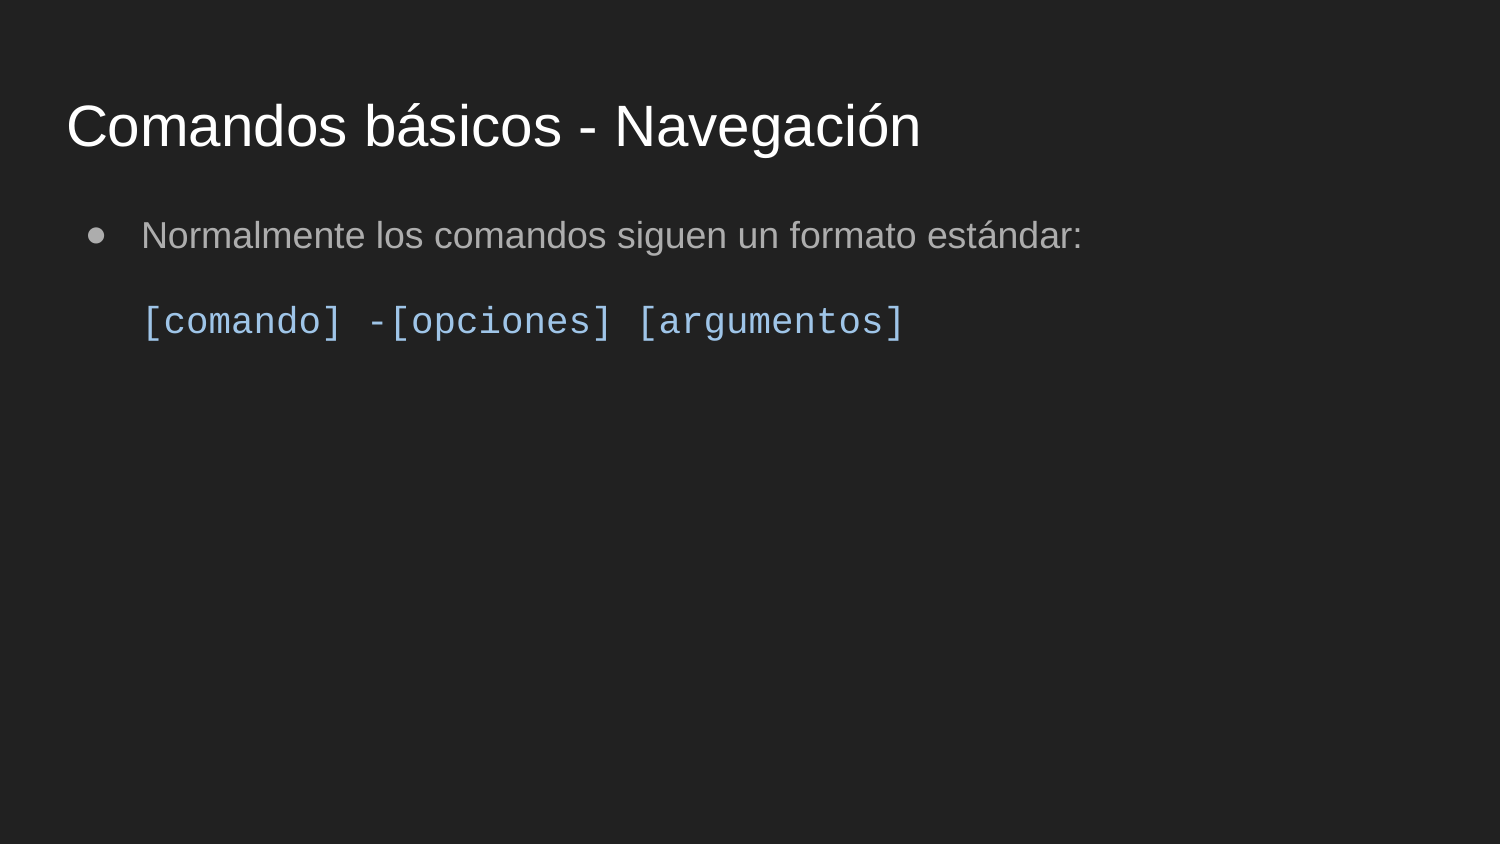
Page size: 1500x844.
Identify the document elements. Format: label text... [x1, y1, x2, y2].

title Comandos básicos - Navegación [51, 72, 1449, 167]
list Normalmente los comandos siguen un formato estándar: [comando] -[opciones] [argumentos] [51, 189, 1449, 750]
